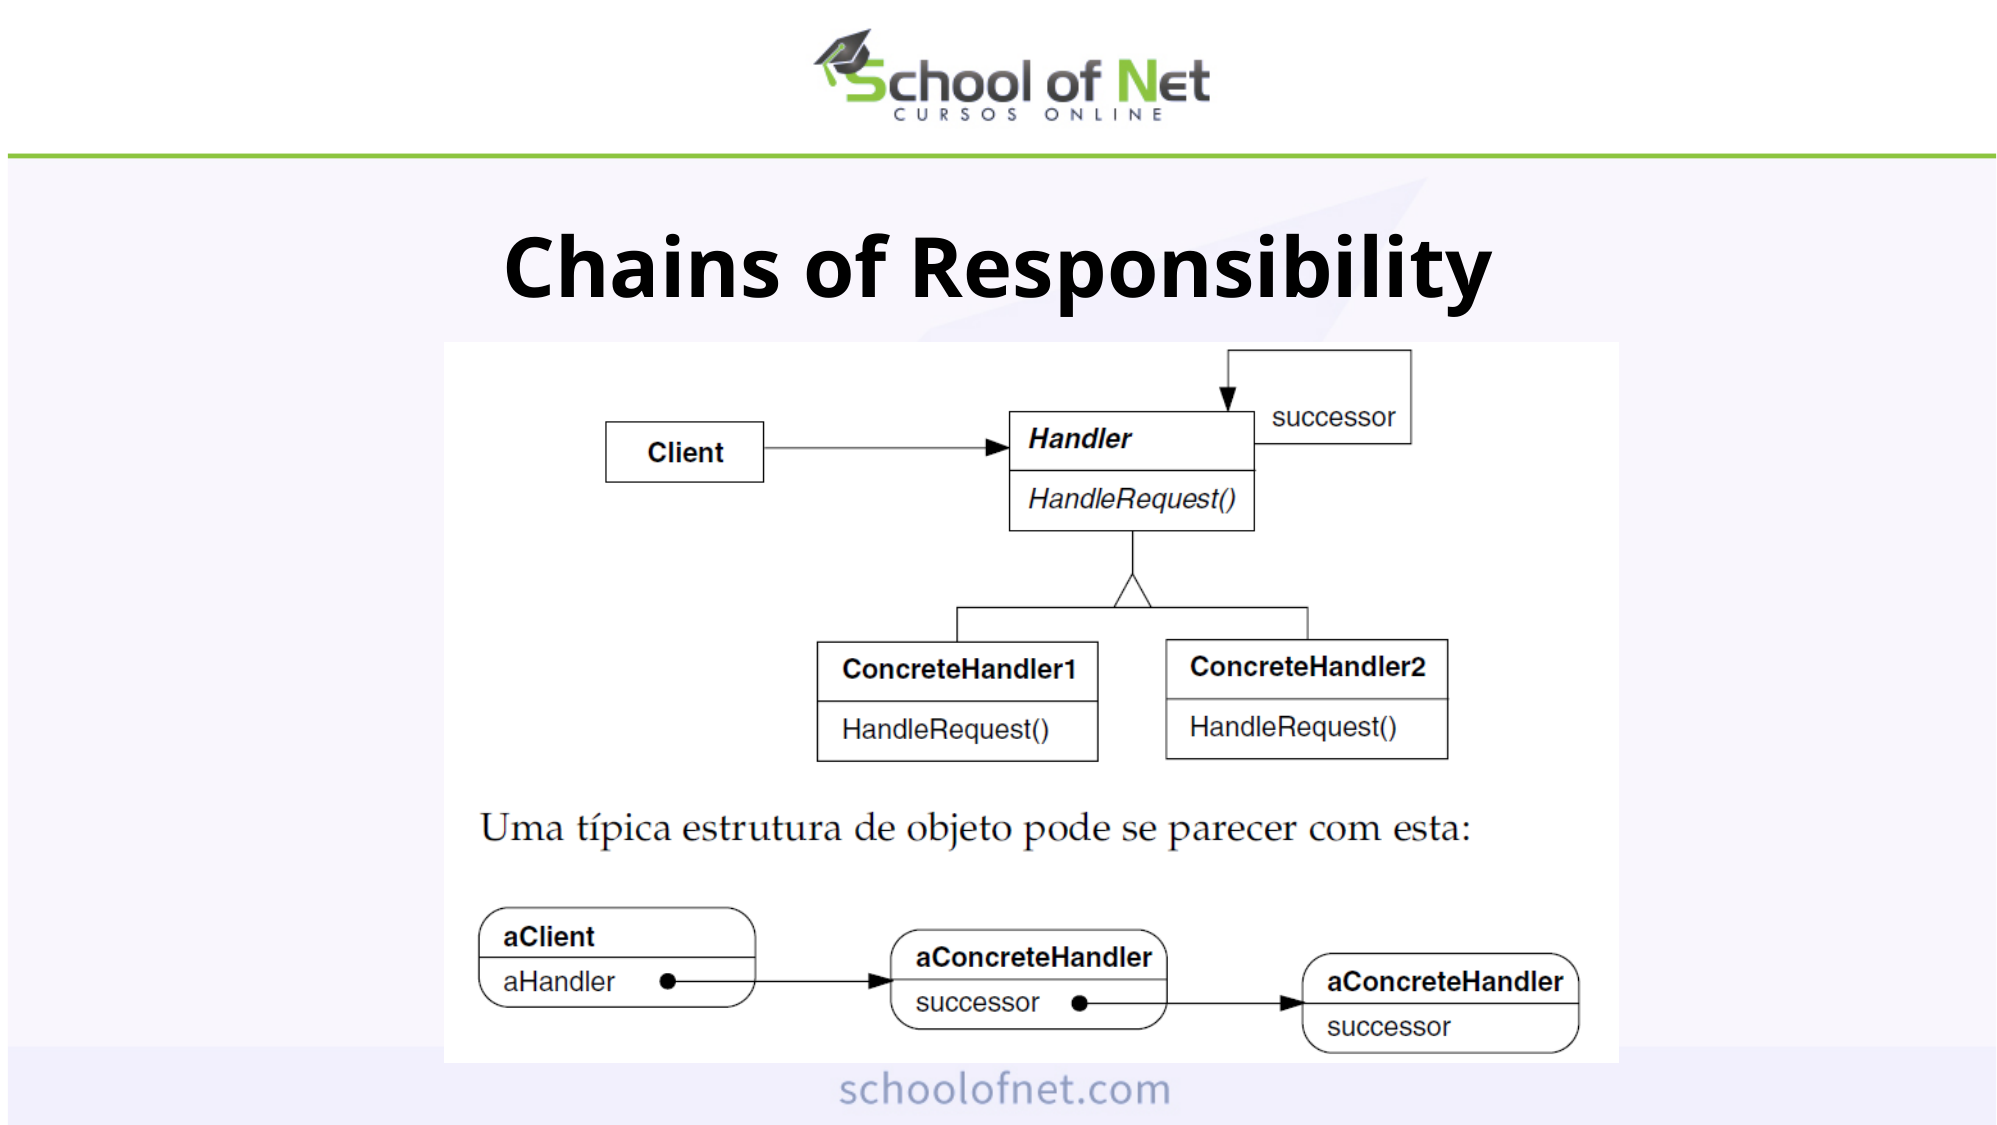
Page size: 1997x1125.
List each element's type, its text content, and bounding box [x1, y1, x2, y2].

title Chains of Responsibility [99, 171, 1897, 360]
picture [7, 5, 1997, 1125]
